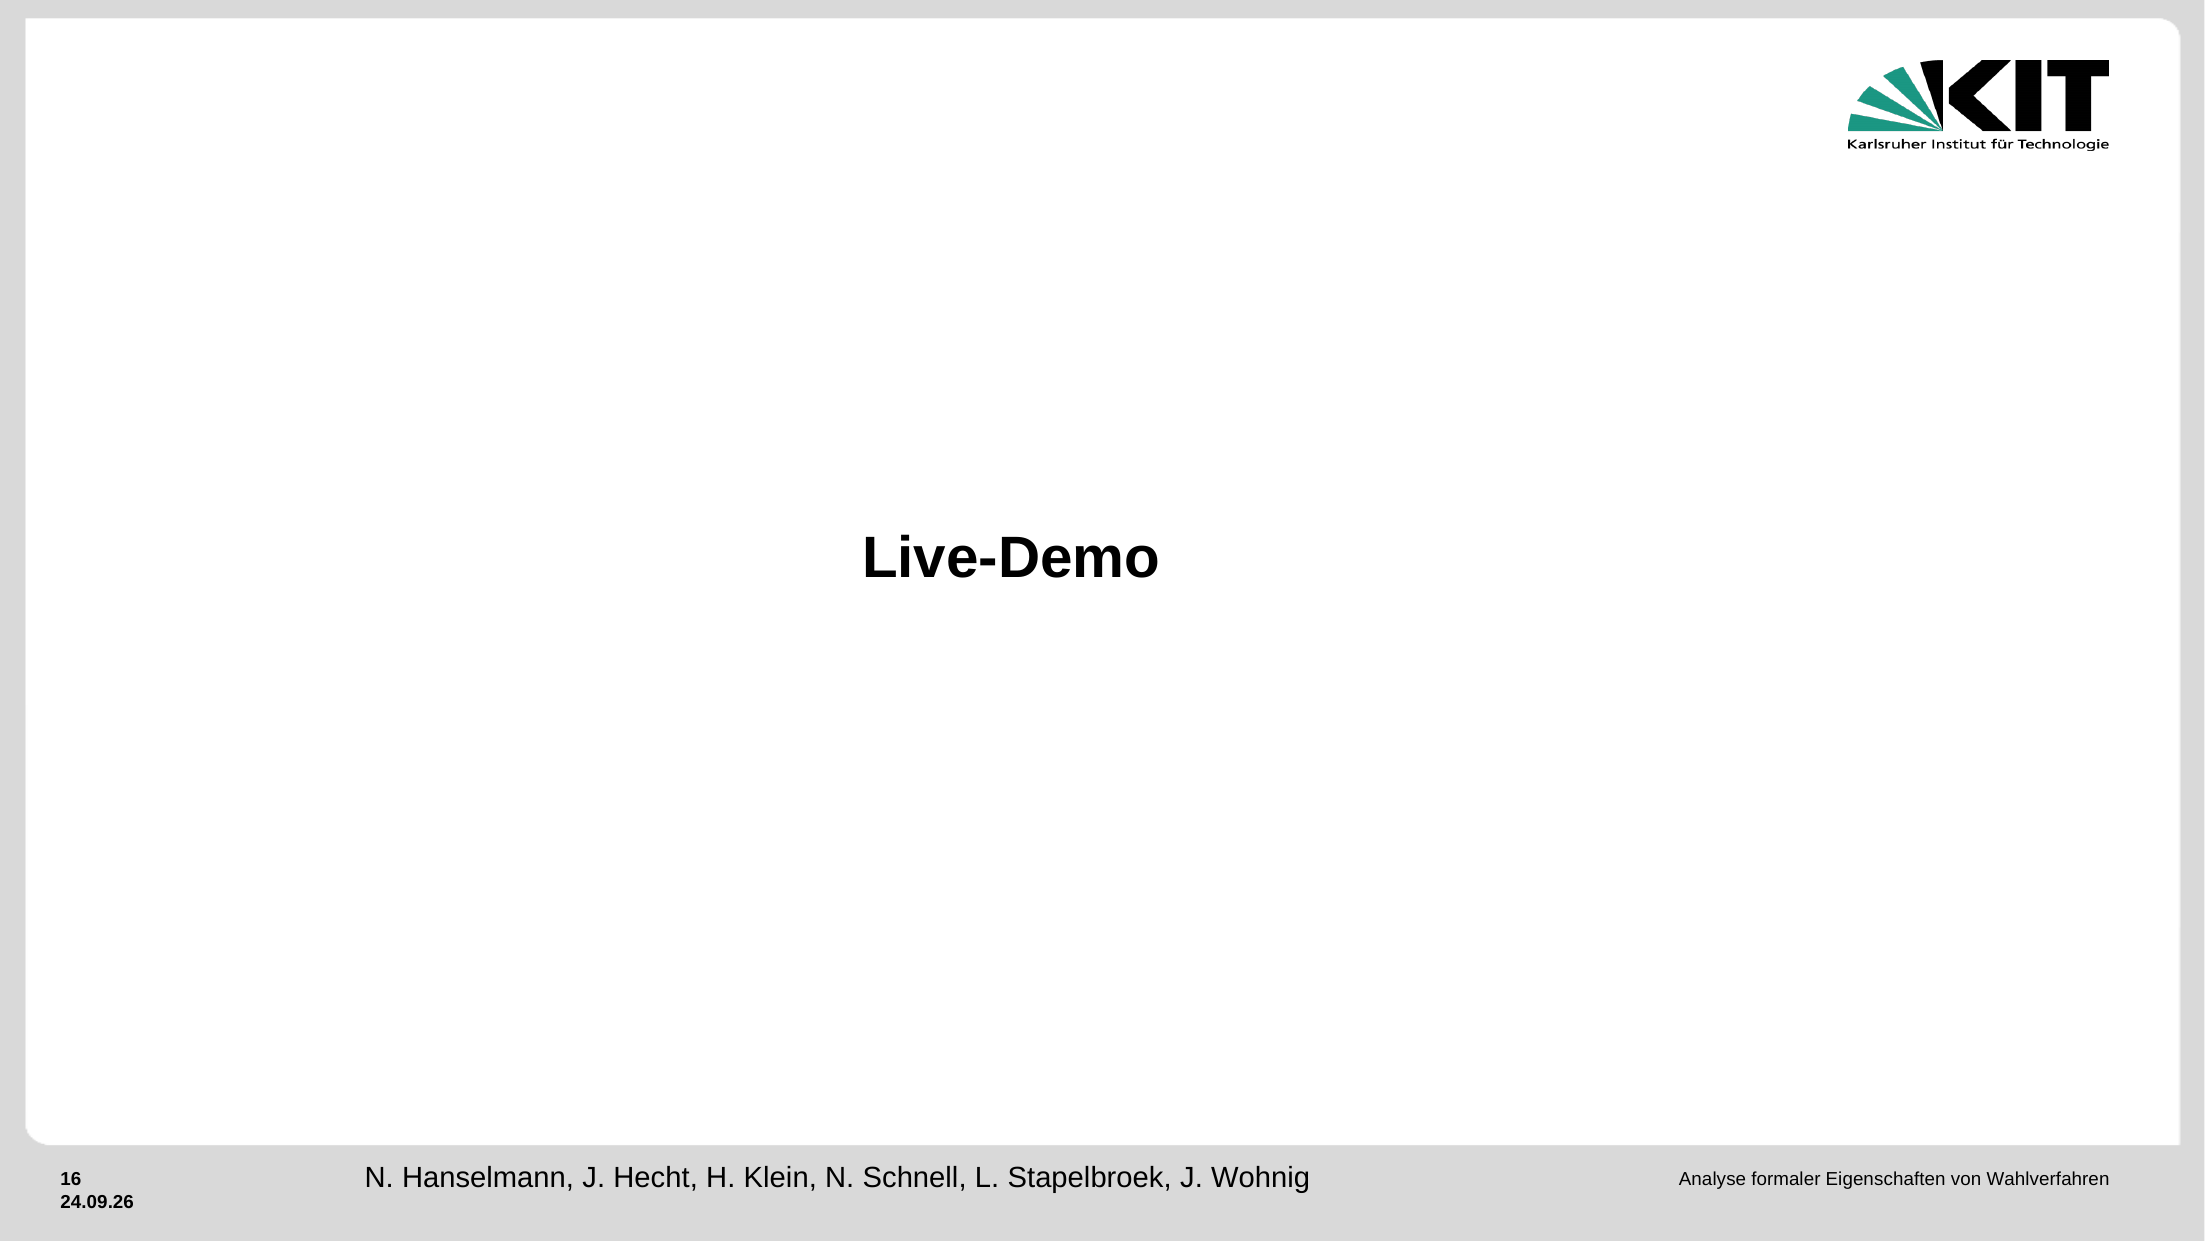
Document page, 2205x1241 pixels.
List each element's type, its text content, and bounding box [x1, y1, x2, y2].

title Live-Demo [862, 519, 1241, 599]
picture [0, 0, 2205, 1241]
